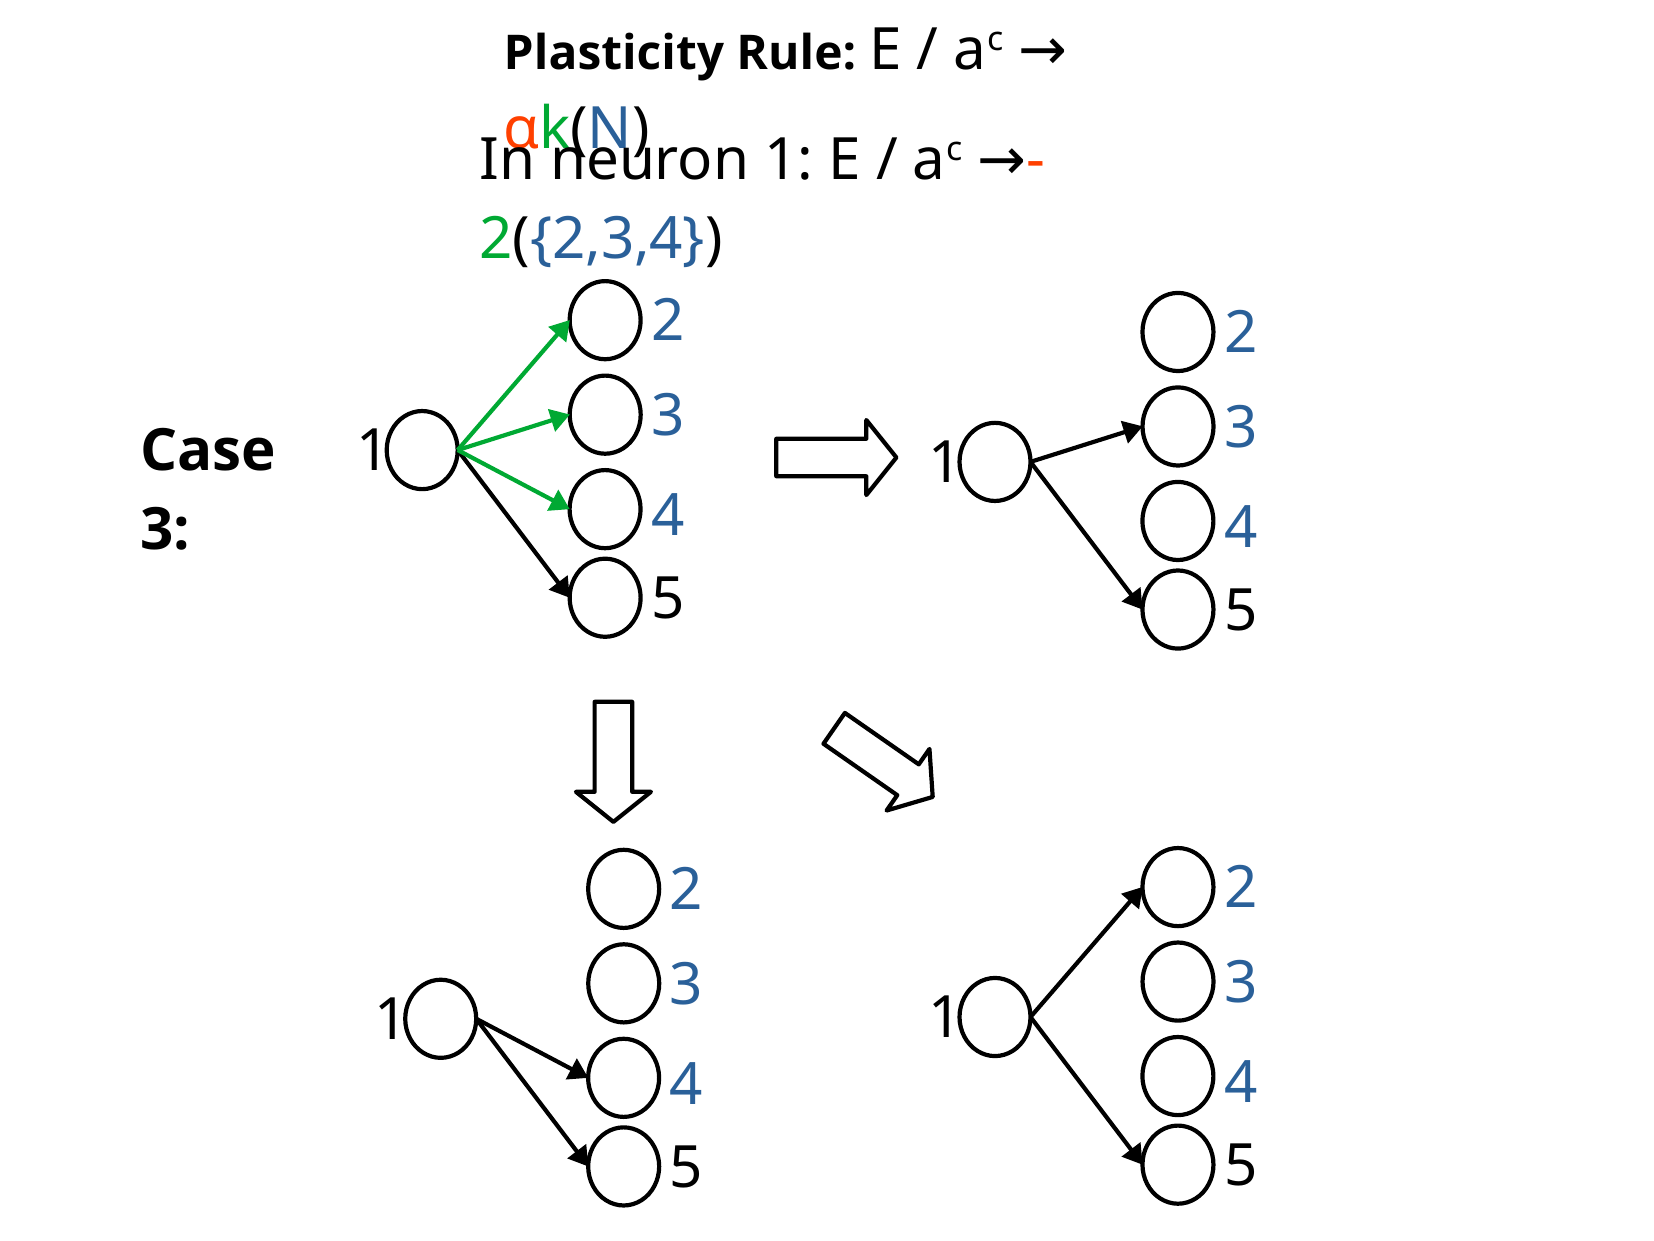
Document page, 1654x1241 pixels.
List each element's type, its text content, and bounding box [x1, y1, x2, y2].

text_box 2 [1209, 838, 1268, 930]
text_box 3 [1209, 377, 1268, 470]
text_box 3 [1209, 932, 1268, 1025]
text_box 4 [655, 1034, 713, 1117]
text_box 1 [914, 413, 972, 505]
text_box 3 [636, 365, 695, 458]
text_box In neuron 1: E / ac →-2({2,3,4}) [464, 109, 1215, 202]
text_box 2 [655, 840, 713, 932]
text_box 2 [1209, 283, 1268, 375]
text_box 4 [1209, 1033, 1268, 1115]
text_box 5 [1209, 560, 1268, 653]
text_box 1 [360, 969, 418, 1062]
text_box 5 [655, 1117, 713, 1210]
text_box 3 [655, 934, 713, 1027]
text_box 5 [636, 548, 695, 641]
text_box 5 [1209, 1115, 1268, 1208]
text_box 4 [636, 466, 695, 548]
text_box Plasticity Rule: E / ac → αk(N) [488, 0, 1156, 92]
text_box 1 [914, 968, 972, 1060]
text_box 4 [1209, 477, 1268, 560]
text_box Case 3: [125, 400, 336, 493]
text_box 1 [341, 401, 400, 493]
text_box 2 [636, 271, 695, 363]
